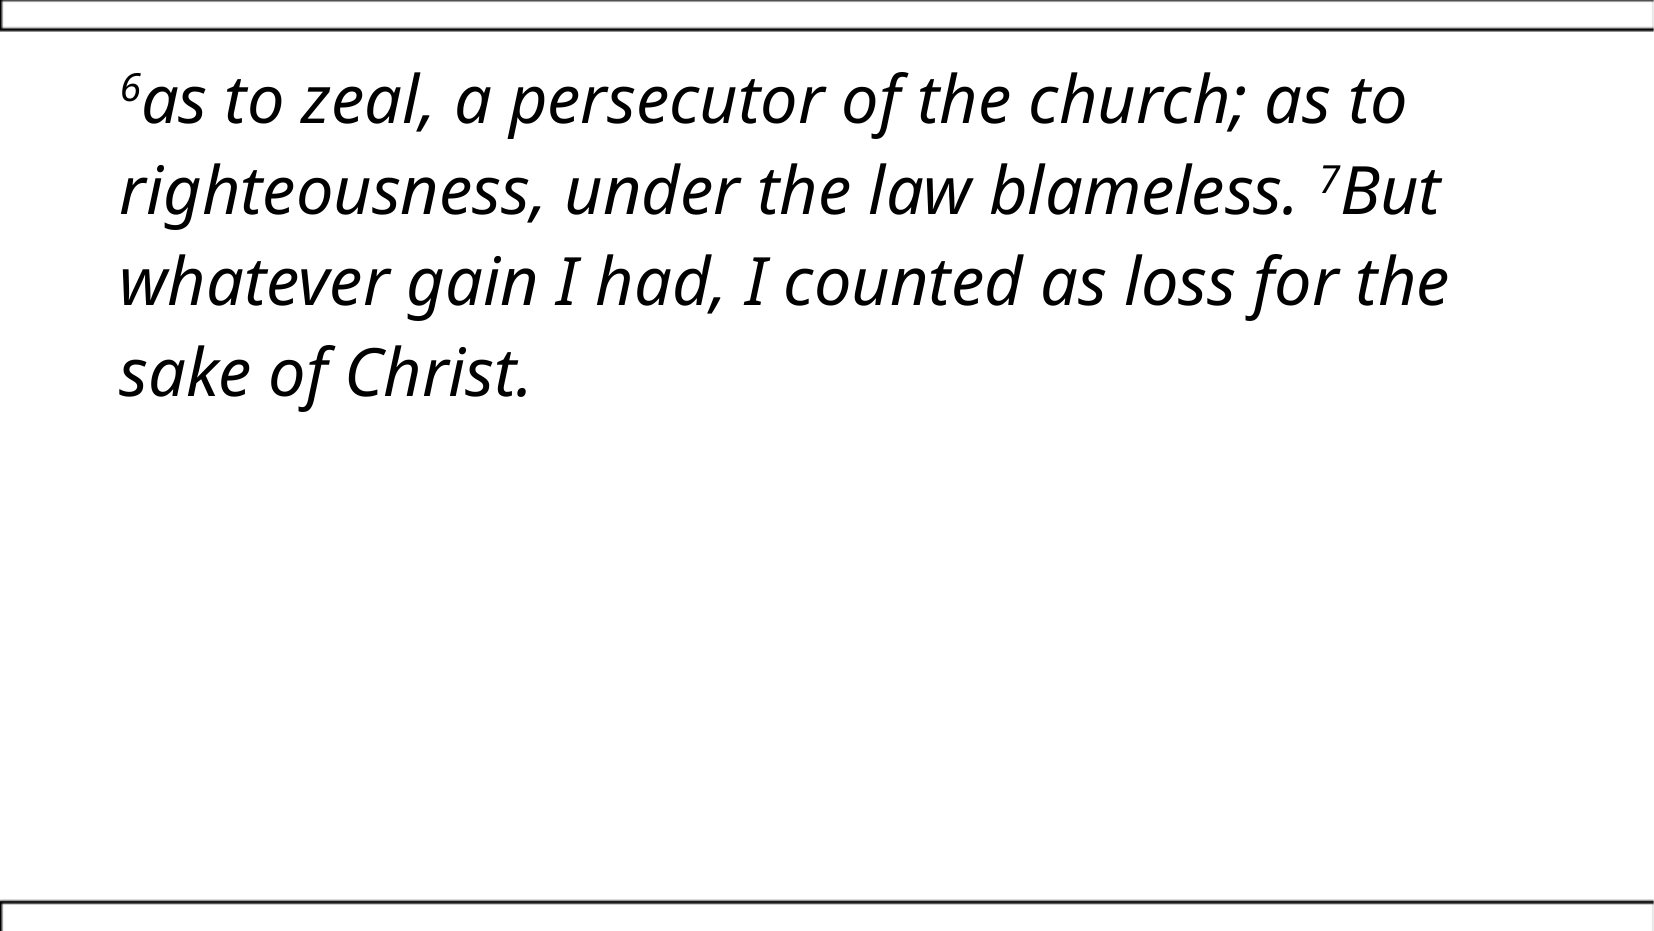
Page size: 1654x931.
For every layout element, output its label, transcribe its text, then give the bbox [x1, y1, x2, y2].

picture [0, 0, 1654, 931]
text_box 6as to zeal, a persecutor of the church; as to righteousness, under the law blameless. 7But whatever gain I had, I counted as loss for the sake of Christ. [105, 45, 1561, 421]
